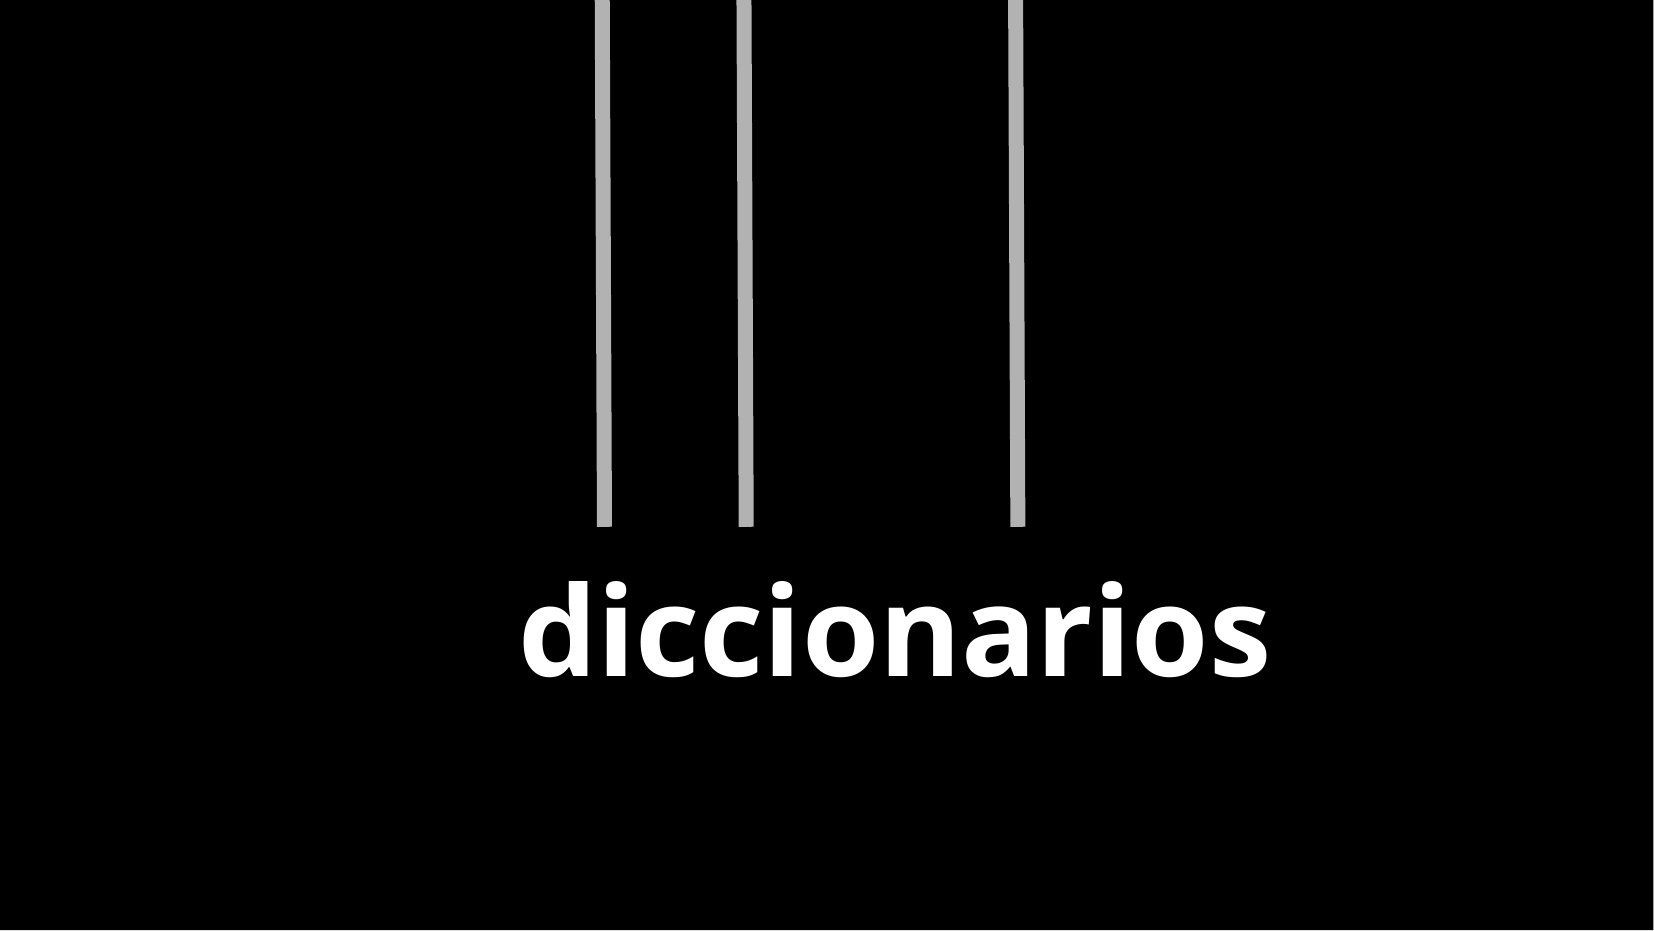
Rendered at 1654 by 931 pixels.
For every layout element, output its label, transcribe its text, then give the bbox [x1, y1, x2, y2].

text_box [0, 0, 1654, 931]
text_box diccionarios [503, 535, 1606, 676]
